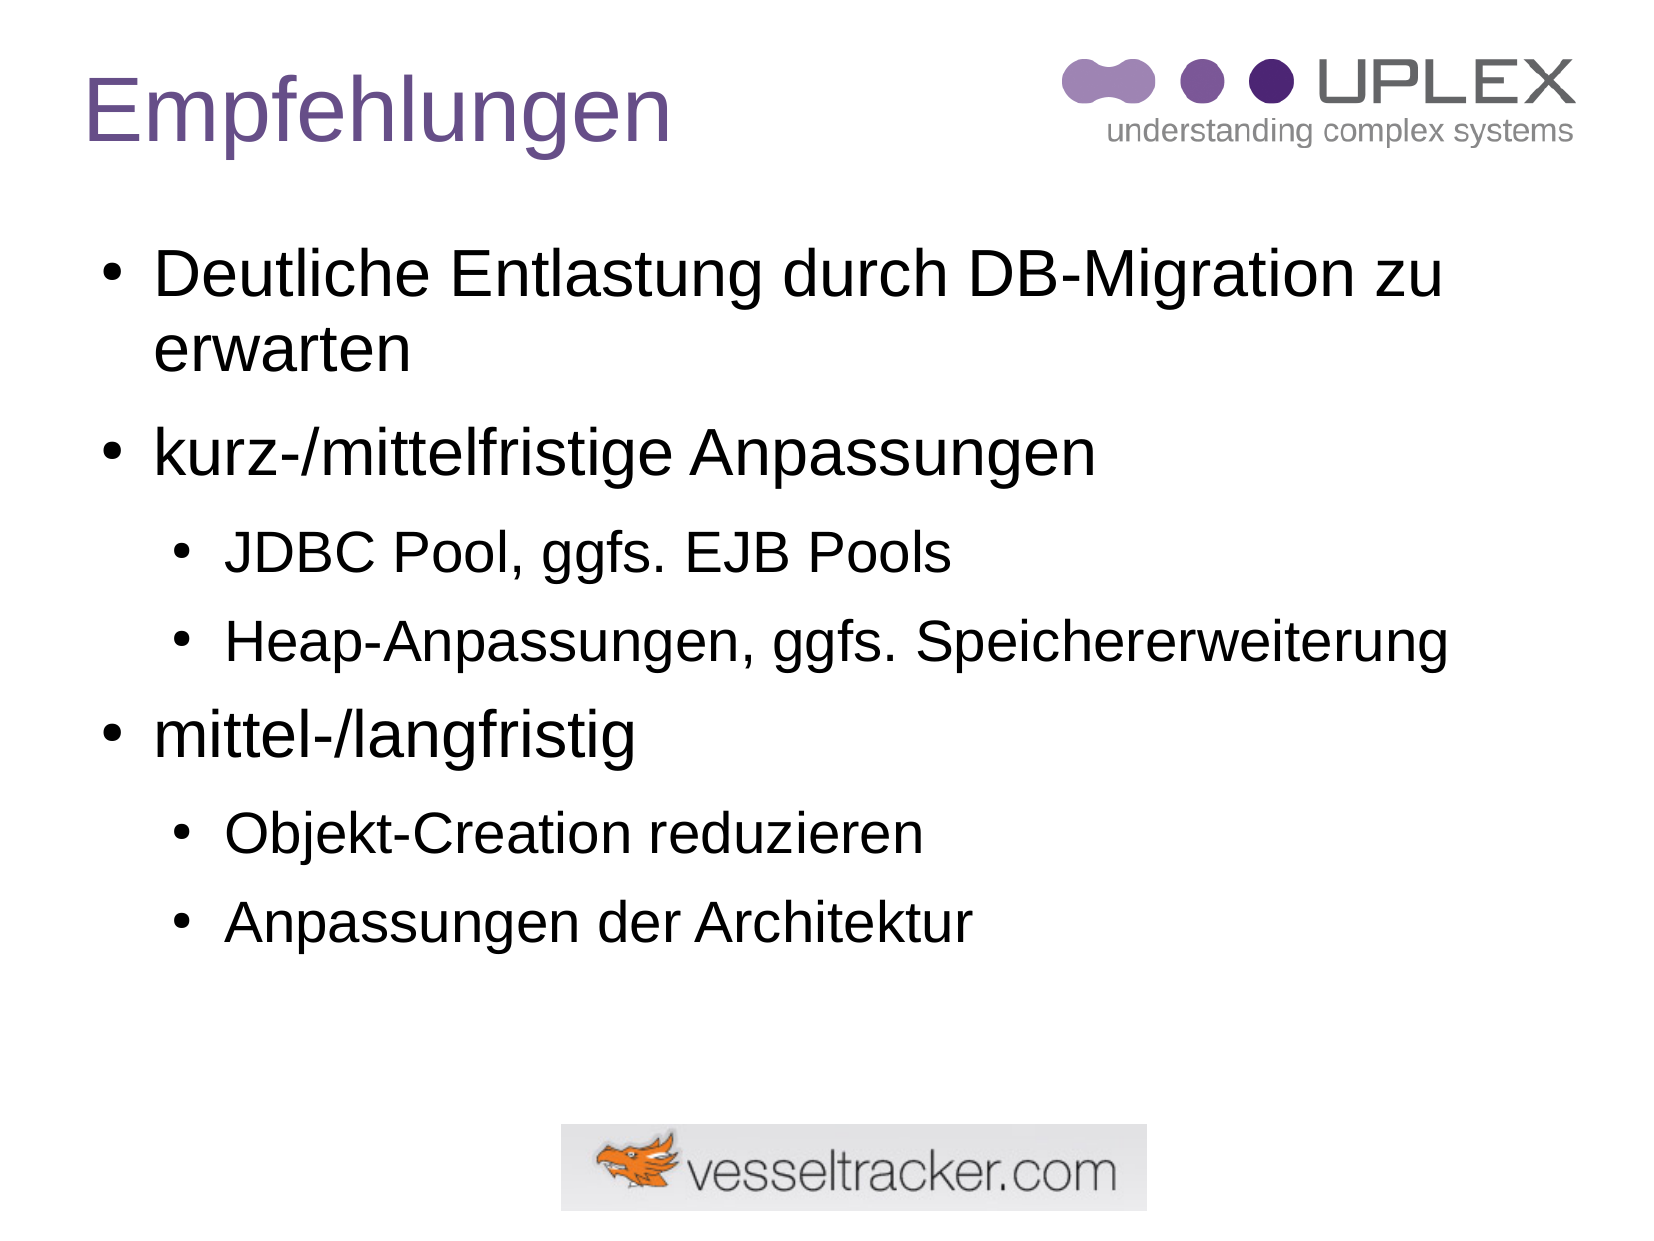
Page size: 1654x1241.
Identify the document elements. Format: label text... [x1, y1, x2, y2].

picture [561, 1124, 1147, 1211]
picture [1062, 59, 1576, 148]
title Empfehlungen [82, 57, 1004, 161]
list Deutliche Entlastung durch DB-Migration zu erwarten kurz-/mittelfristige Anpassungen JDBC Pool, ggfs. EJB Pools Heap-Anpassungen, ggfs. Speichererweiterung mittel-/langfristig Objekt-Creation reduzieren Anpassungen der Architektur [82, 236, 1571, 1094]
